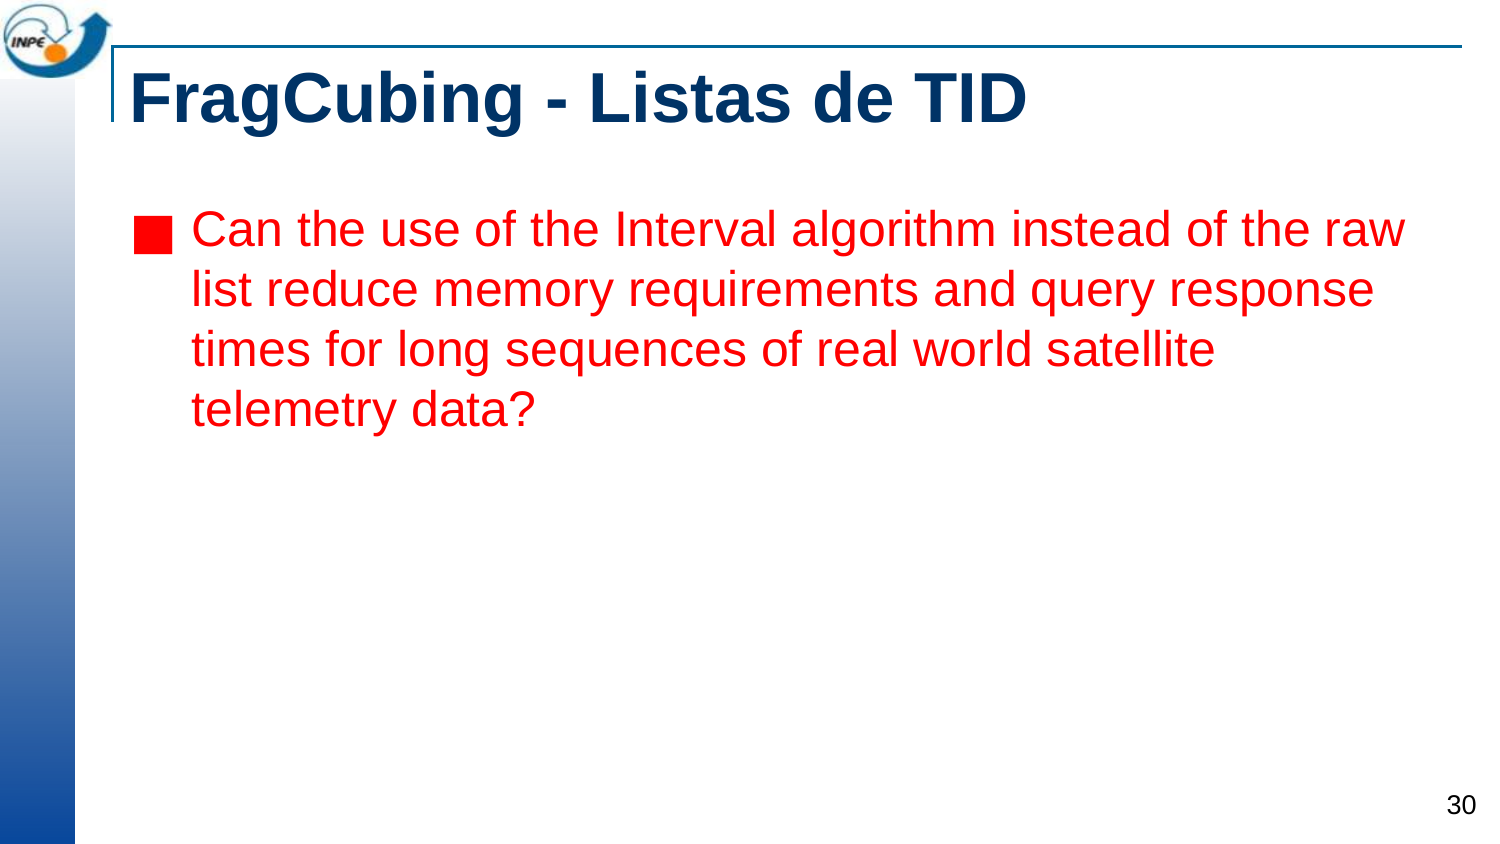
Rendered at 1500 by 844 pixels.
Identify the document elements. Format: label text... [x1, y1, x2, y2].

slide_number <number> [1403, 779, 1494, 844]
list Can the use of the Interval algorithm instead of the raw list reduce memory requirements and query response times for long sequences of real world satellite telemetry data? [99, 187, 1450, 769]
title FragCubing - Listas de TID [112, 46, 1450, 141]
picture [0, 0, 113, 79]
